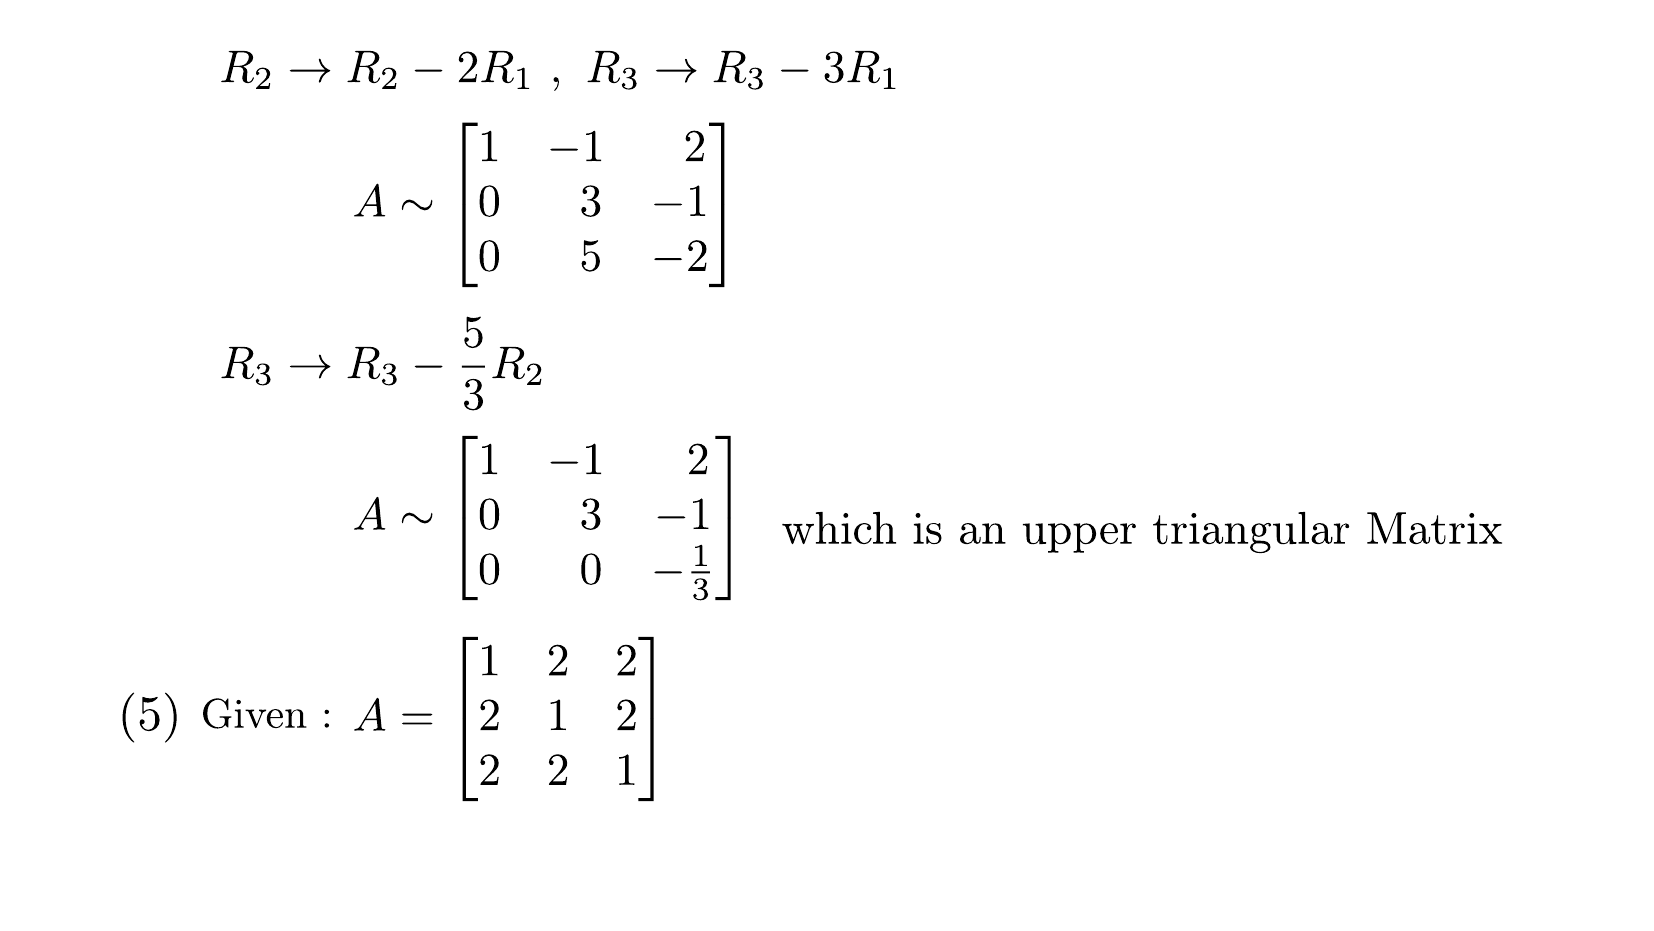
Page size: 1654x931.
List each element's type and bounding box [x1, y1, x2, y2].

subtitle [47, 41, 1607, 904]
text_box [120, 692, 177, 743]
text_box [221, 50, 559, 91]
text_box [353, 435, 731, 601]
text_box [221, 316, 542, 411]
text_box [782, 511, 1503, 554]
text_box [202, 698, 330, 729]
text_box [354, 636, 654, 802]
text_box [587, 50, 896, 90]
text_box [353, 122, 725, 288]
